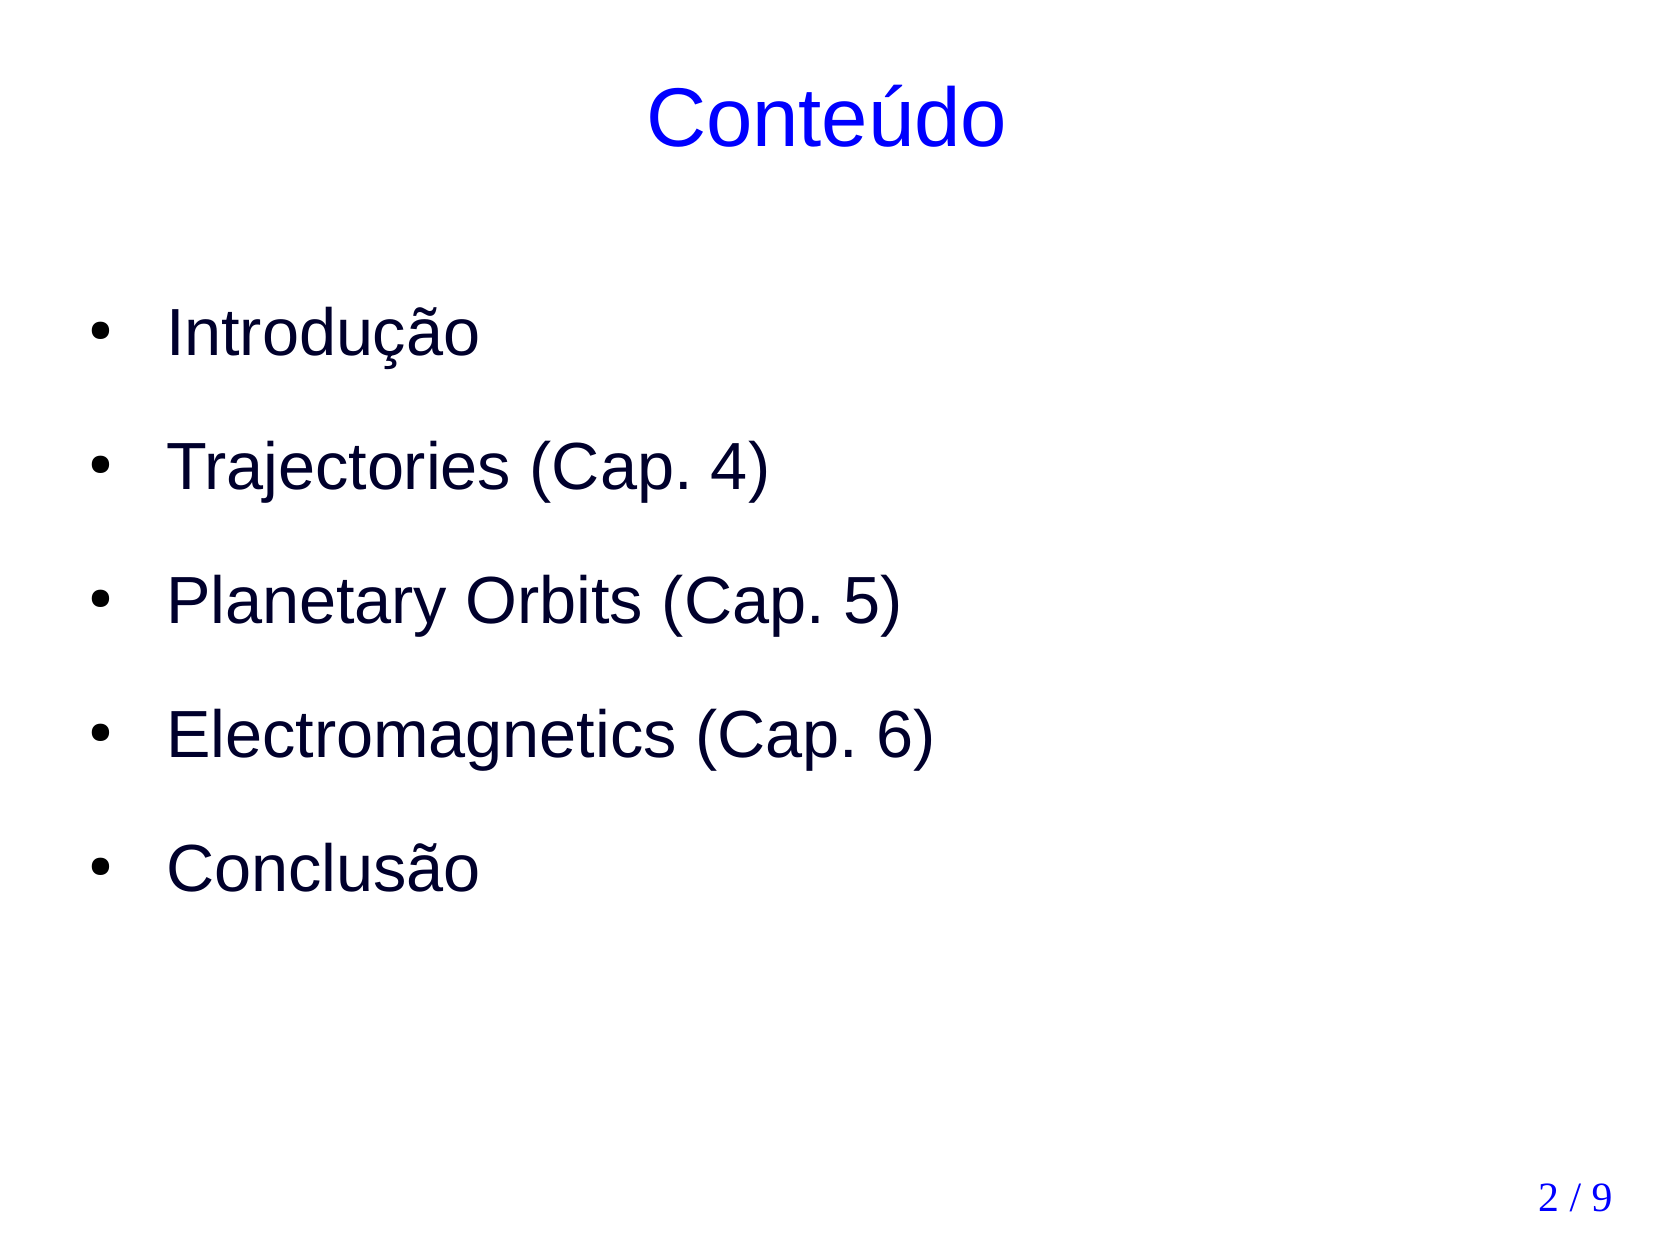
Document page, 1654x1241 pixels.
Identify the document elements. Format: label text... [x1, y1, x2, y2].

list Introdução Trajectories (Cap. 4) Planetary Orbits (Cap. 5) Electromagnetics (Cap. 6) Conclusão [88, 295, 1565, 1182]
title Conteúdo [88, 59, 1565, 178]
